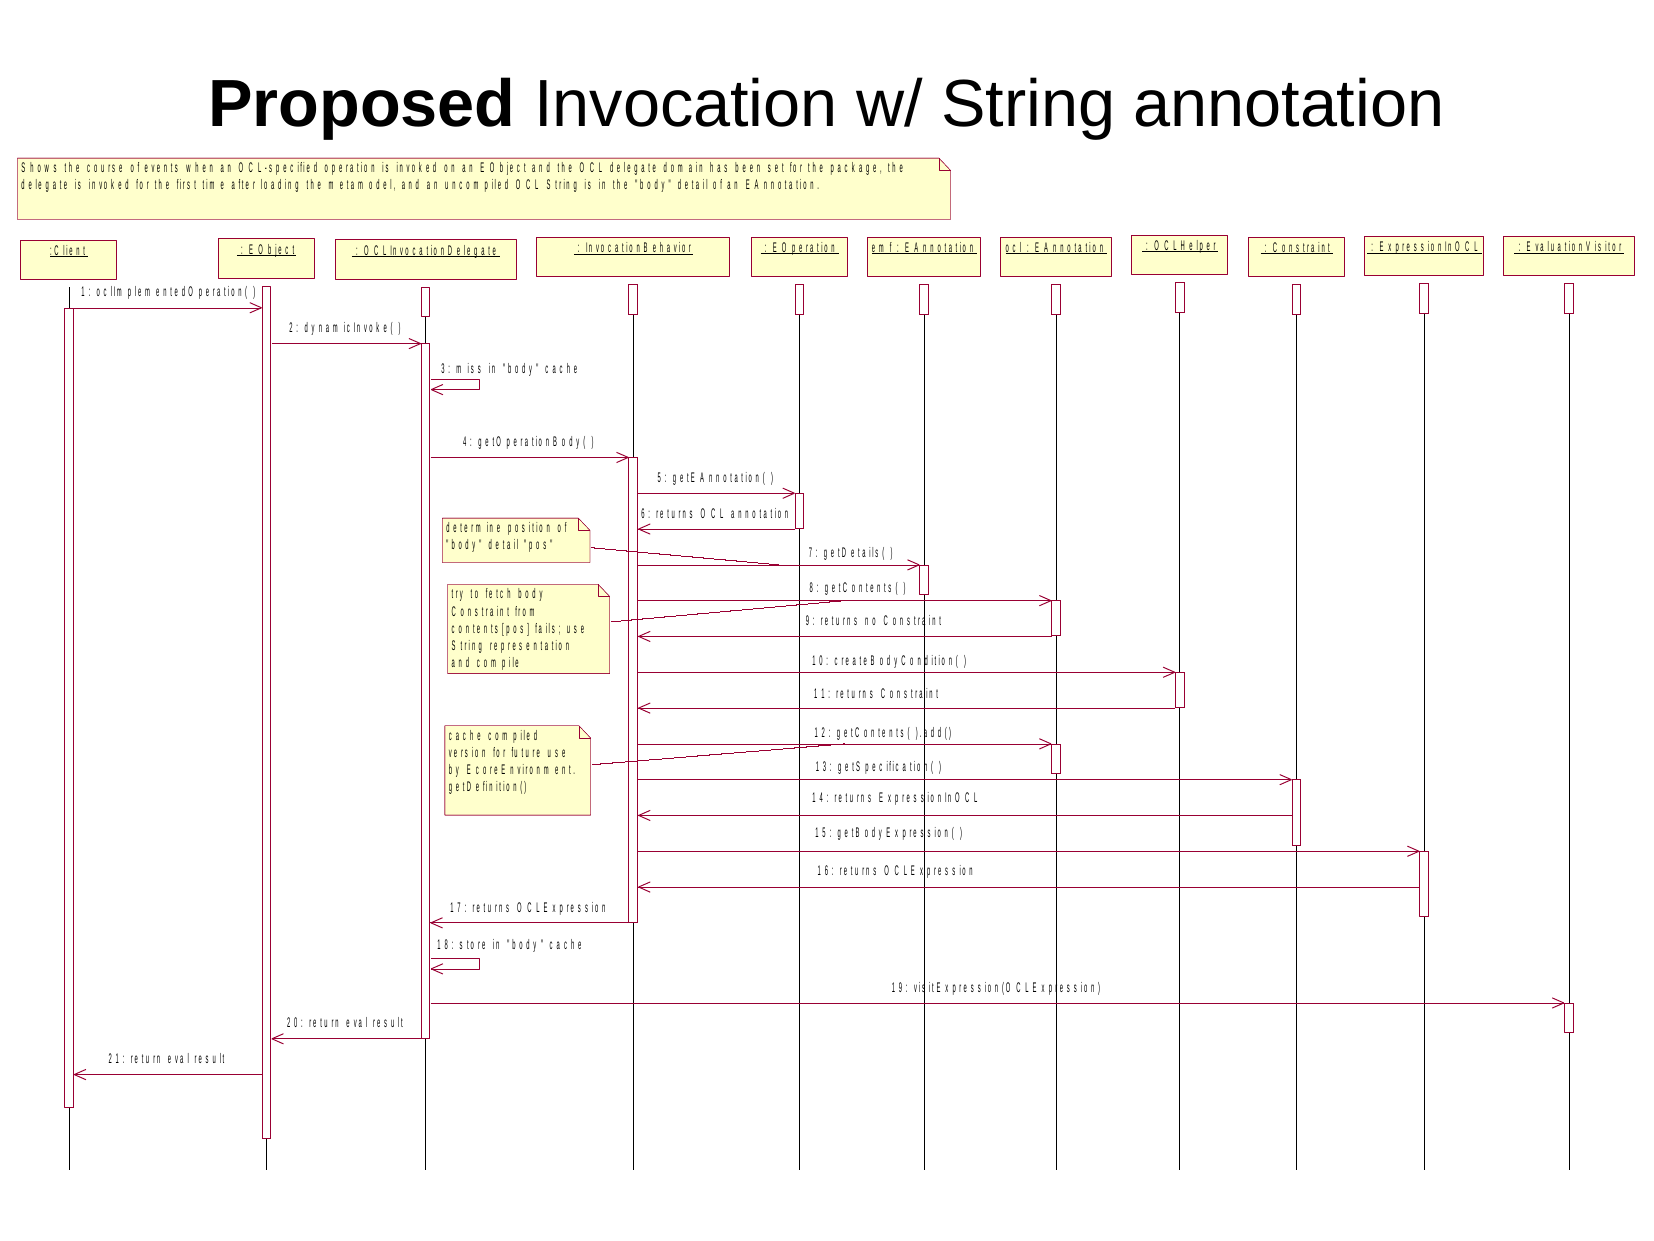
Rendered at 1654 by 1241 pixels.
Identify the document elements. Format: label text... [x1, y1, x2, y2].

title Proposed Invocation w/ String annotation [82, 56, 1571, 105]
picture [0, 105, 1654, 1241]
